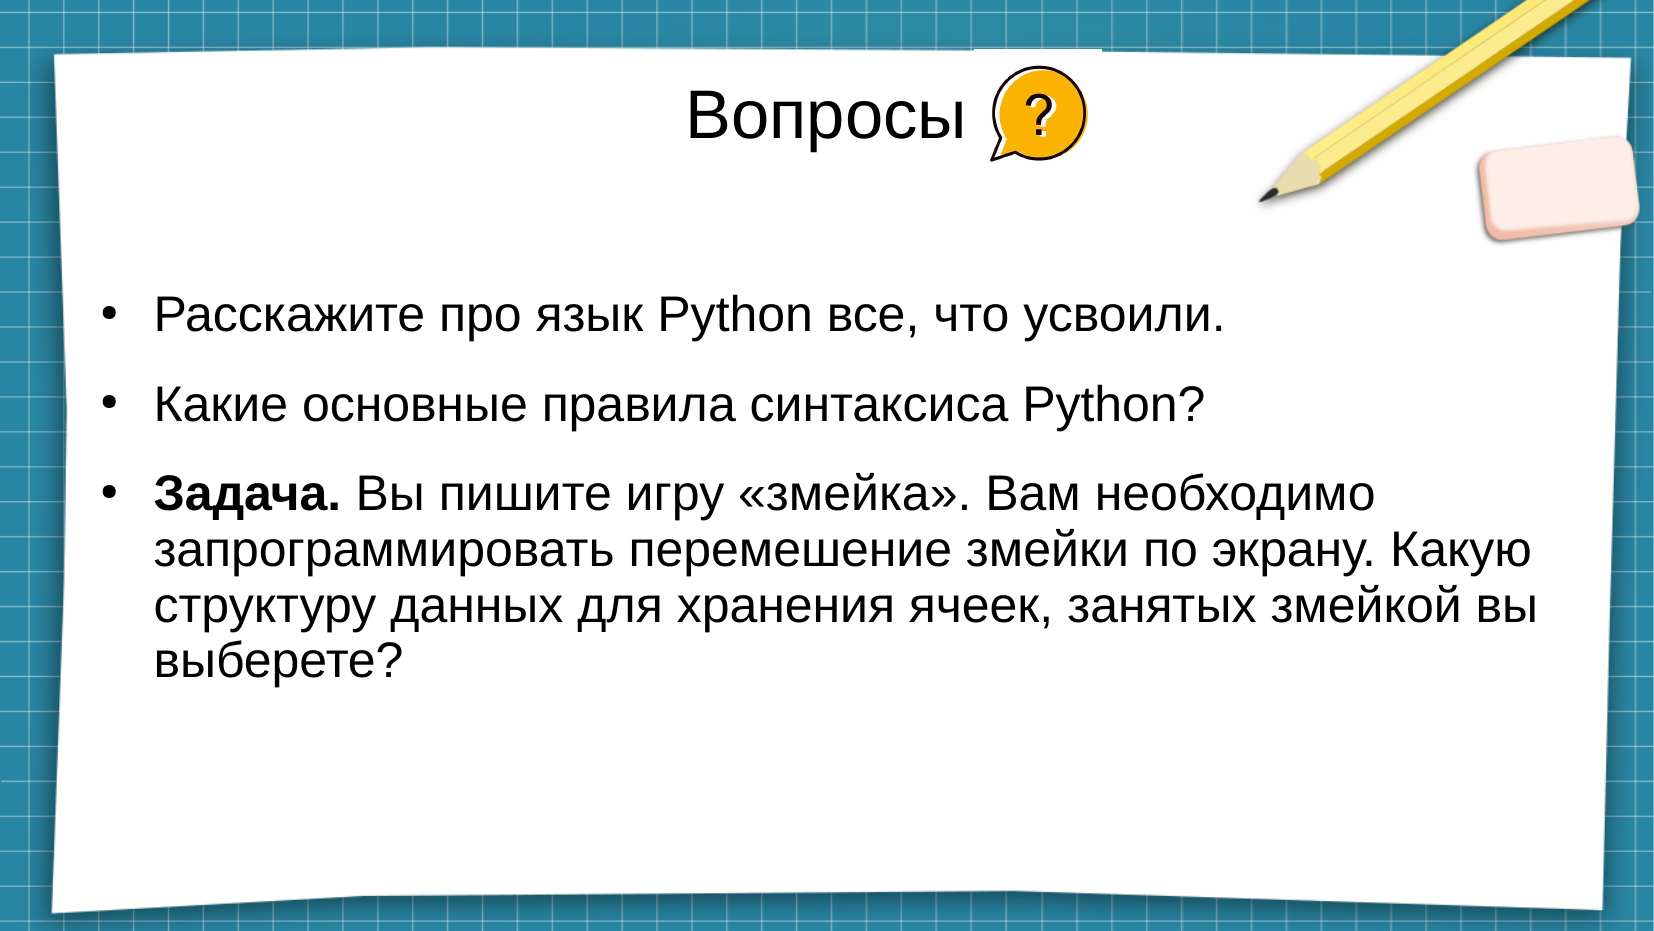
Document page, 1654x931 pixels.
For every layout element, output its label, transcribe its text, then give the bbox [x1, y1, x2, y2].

list Расскажите про язык Python все, что усвоили. Какие основные правила синтаксиса Python? Задача. Вы пишите игру «змейка». Вам необходимо запрограммировать перемешение змейки по экрану. Какую структуру данных для хранения ячеек, занятых змейкой вы выберете? [82, 217, 1571, 758]
title Вопросы [82, 37, 1571, 193]
picture [0, 0, 1654, 931]
